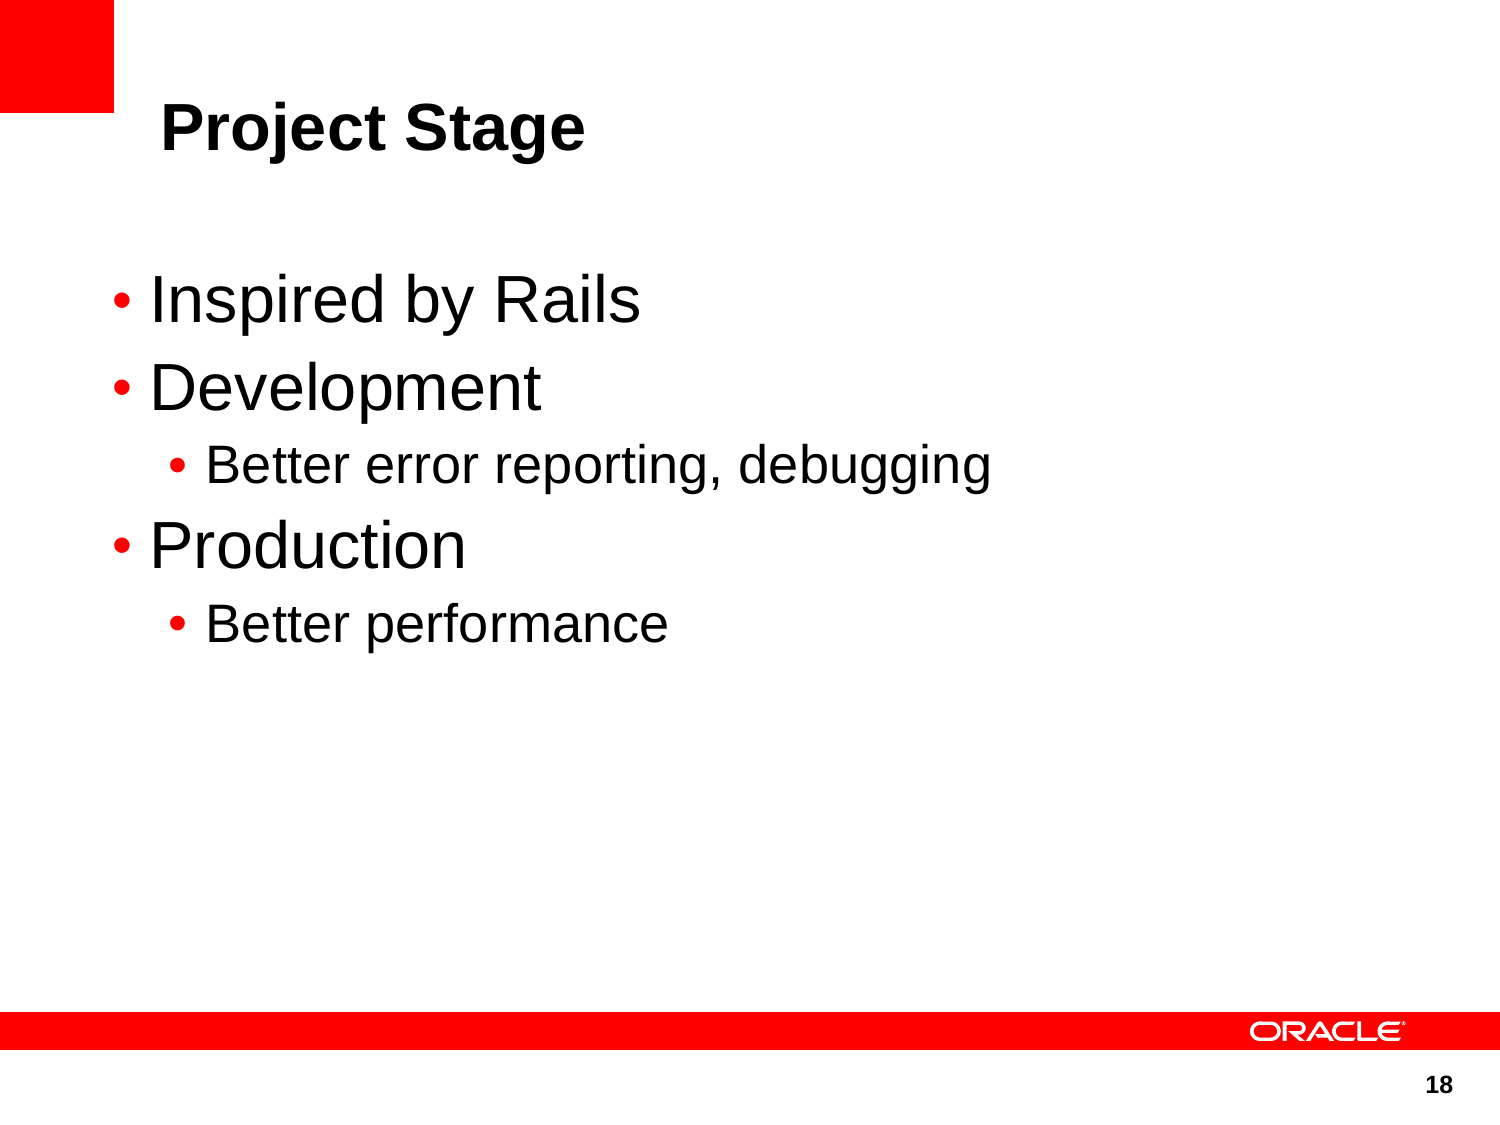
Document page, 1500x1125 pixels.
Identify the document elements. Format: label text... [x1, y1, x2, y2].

list Inspired by Rails Development Better error reporting, debugging Production Better performance [112, 262, 1349, 1006]
title Project Stage [145, 42, 1390, 213]
picture [0, 1012, 1500, 1050]
picture [0, 0, 114, 113]
